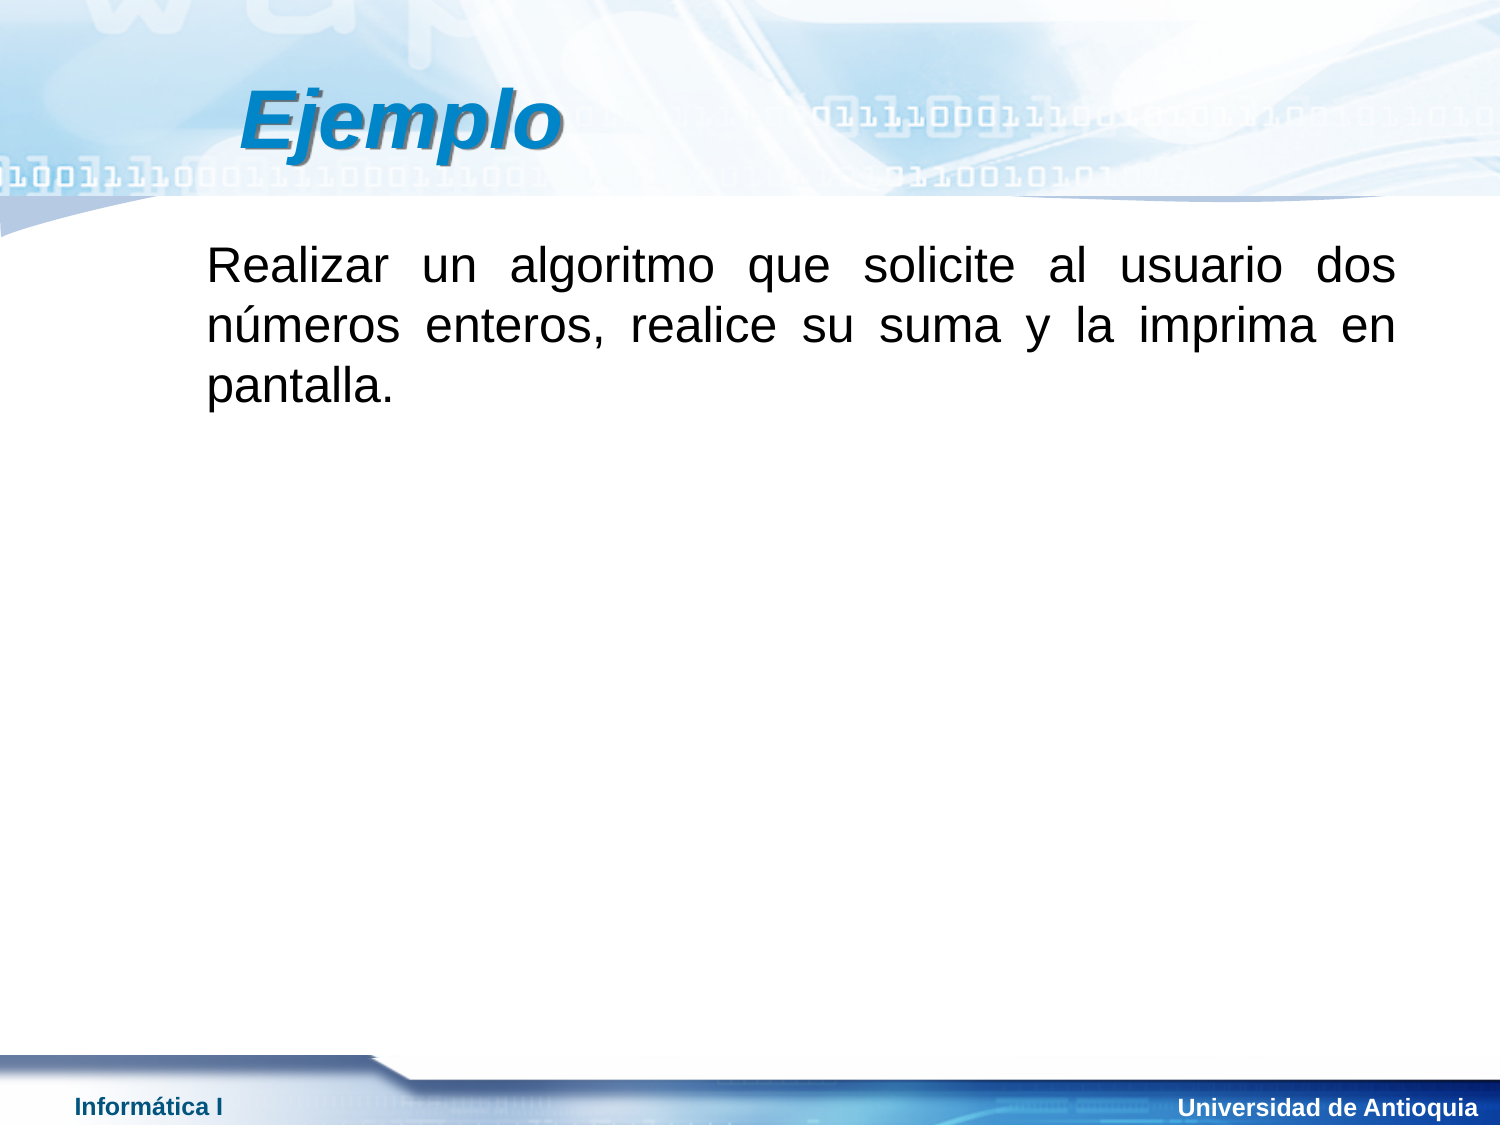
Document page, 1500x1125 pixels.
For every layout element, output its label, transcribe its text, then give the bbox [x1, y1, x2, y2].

text_box Realizar un algoritmo que solicite al usuario dos números enteros, realice su suma y la imprima en pantalla. [192, 225, 1411, 420]
picture [0, 1055, 1500, 1125]
title Ejemplo [224, 57, 1438, 150]
picture [0, 0, 1500, 196]
